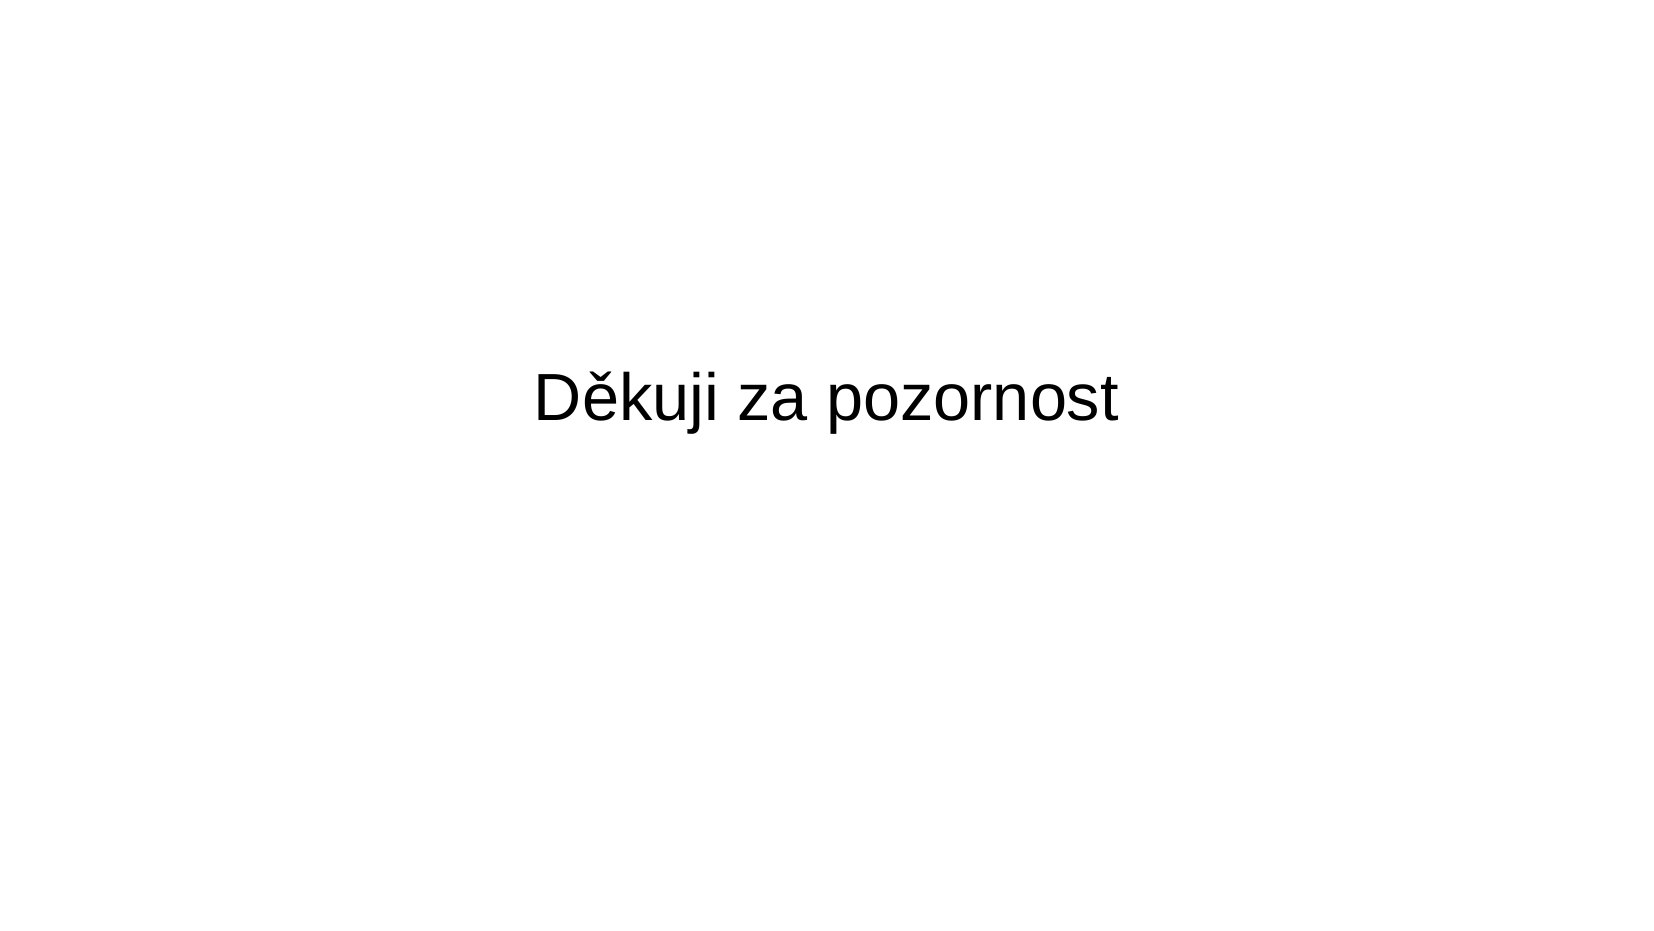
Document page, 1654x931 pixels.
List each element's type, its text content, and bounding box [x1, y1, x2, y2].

subtitle Děkuji za pozornost [82, 37, 1571, 757]
